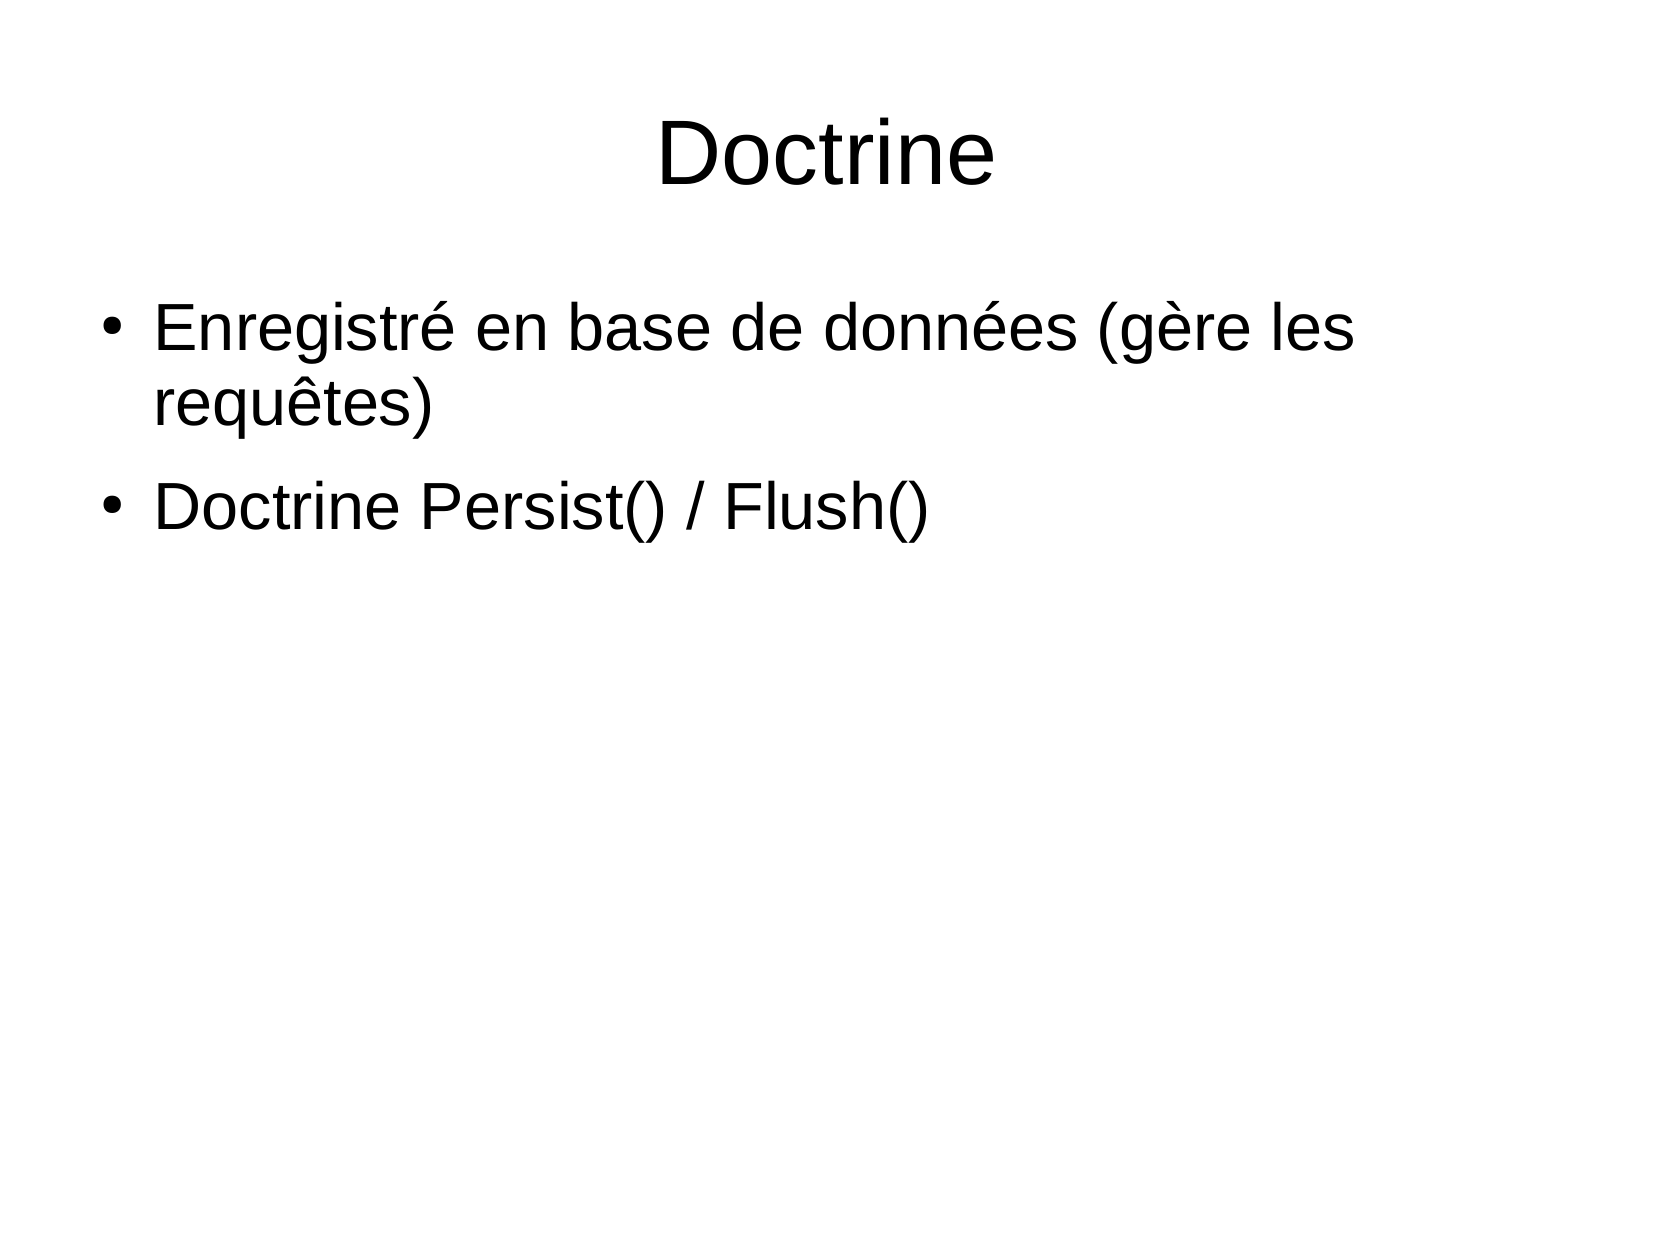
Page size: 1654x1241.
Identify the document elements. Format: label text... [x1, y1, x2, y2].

title Doctrine [82, 49, 1571, 257]
list Enregistré en base de données (gère les requêtes) Doctrine Persist() / Flush() [82, 290, 1571, 1010]
